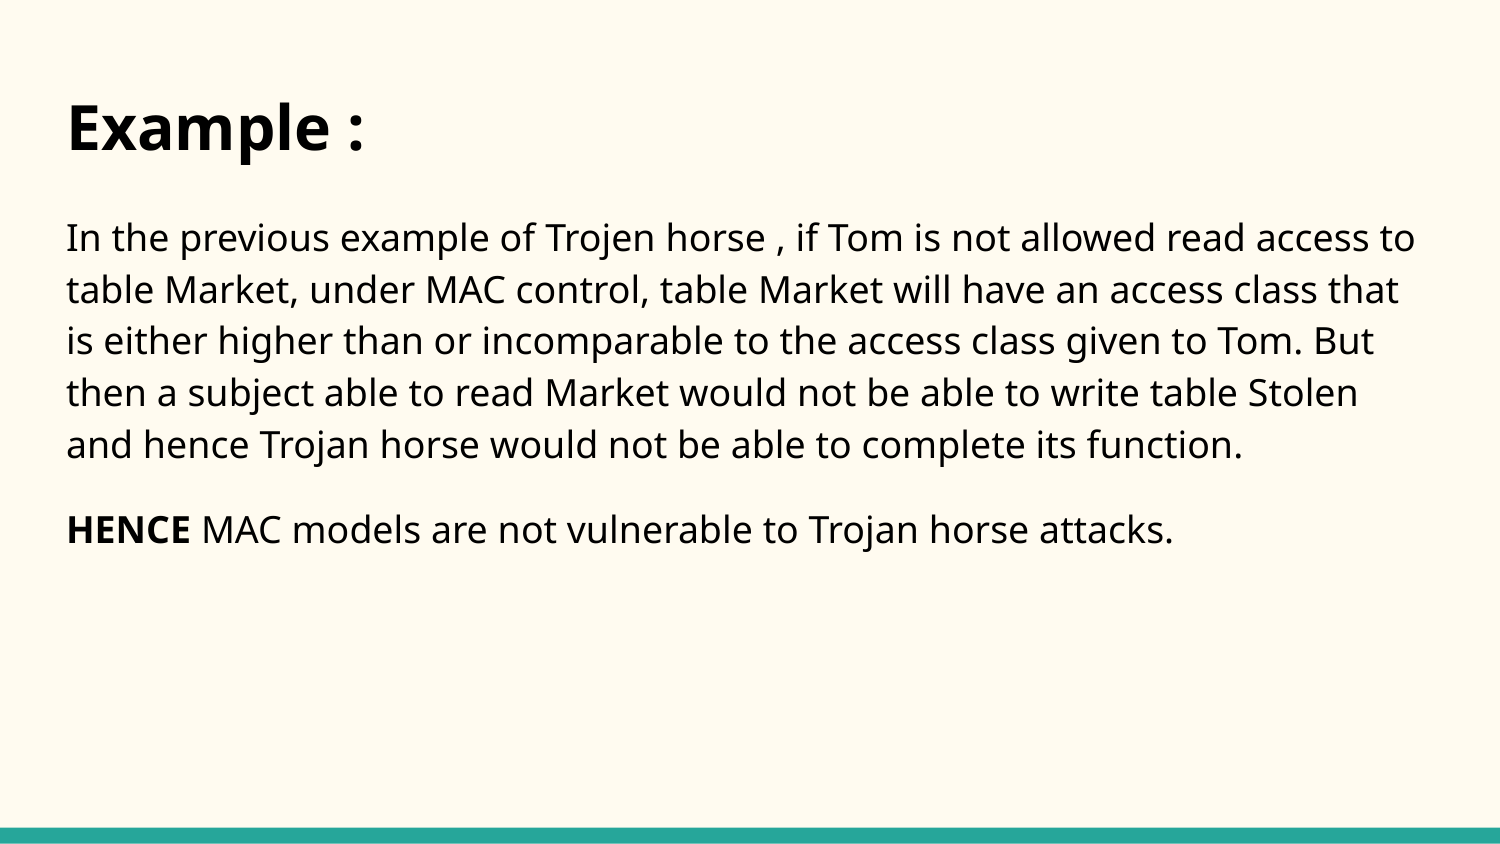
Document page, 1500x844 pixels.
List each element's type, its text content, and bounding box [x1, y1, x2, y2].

list In the previous example of Trojen horse , if Tom is not allowed read access to table Market, under MAC control, table Market will have an access class that is either higher than or incomparable to the access class given to Tom. But then a subject able to read Market would not be able to write table Stolen and hence Trojan horse would not be able to complete its function. HENCE MAC models are not vulnerable to Trojan horse attacks. [51, 192, 1449, 750]
title Example : [51, 72, 1449, 174]
